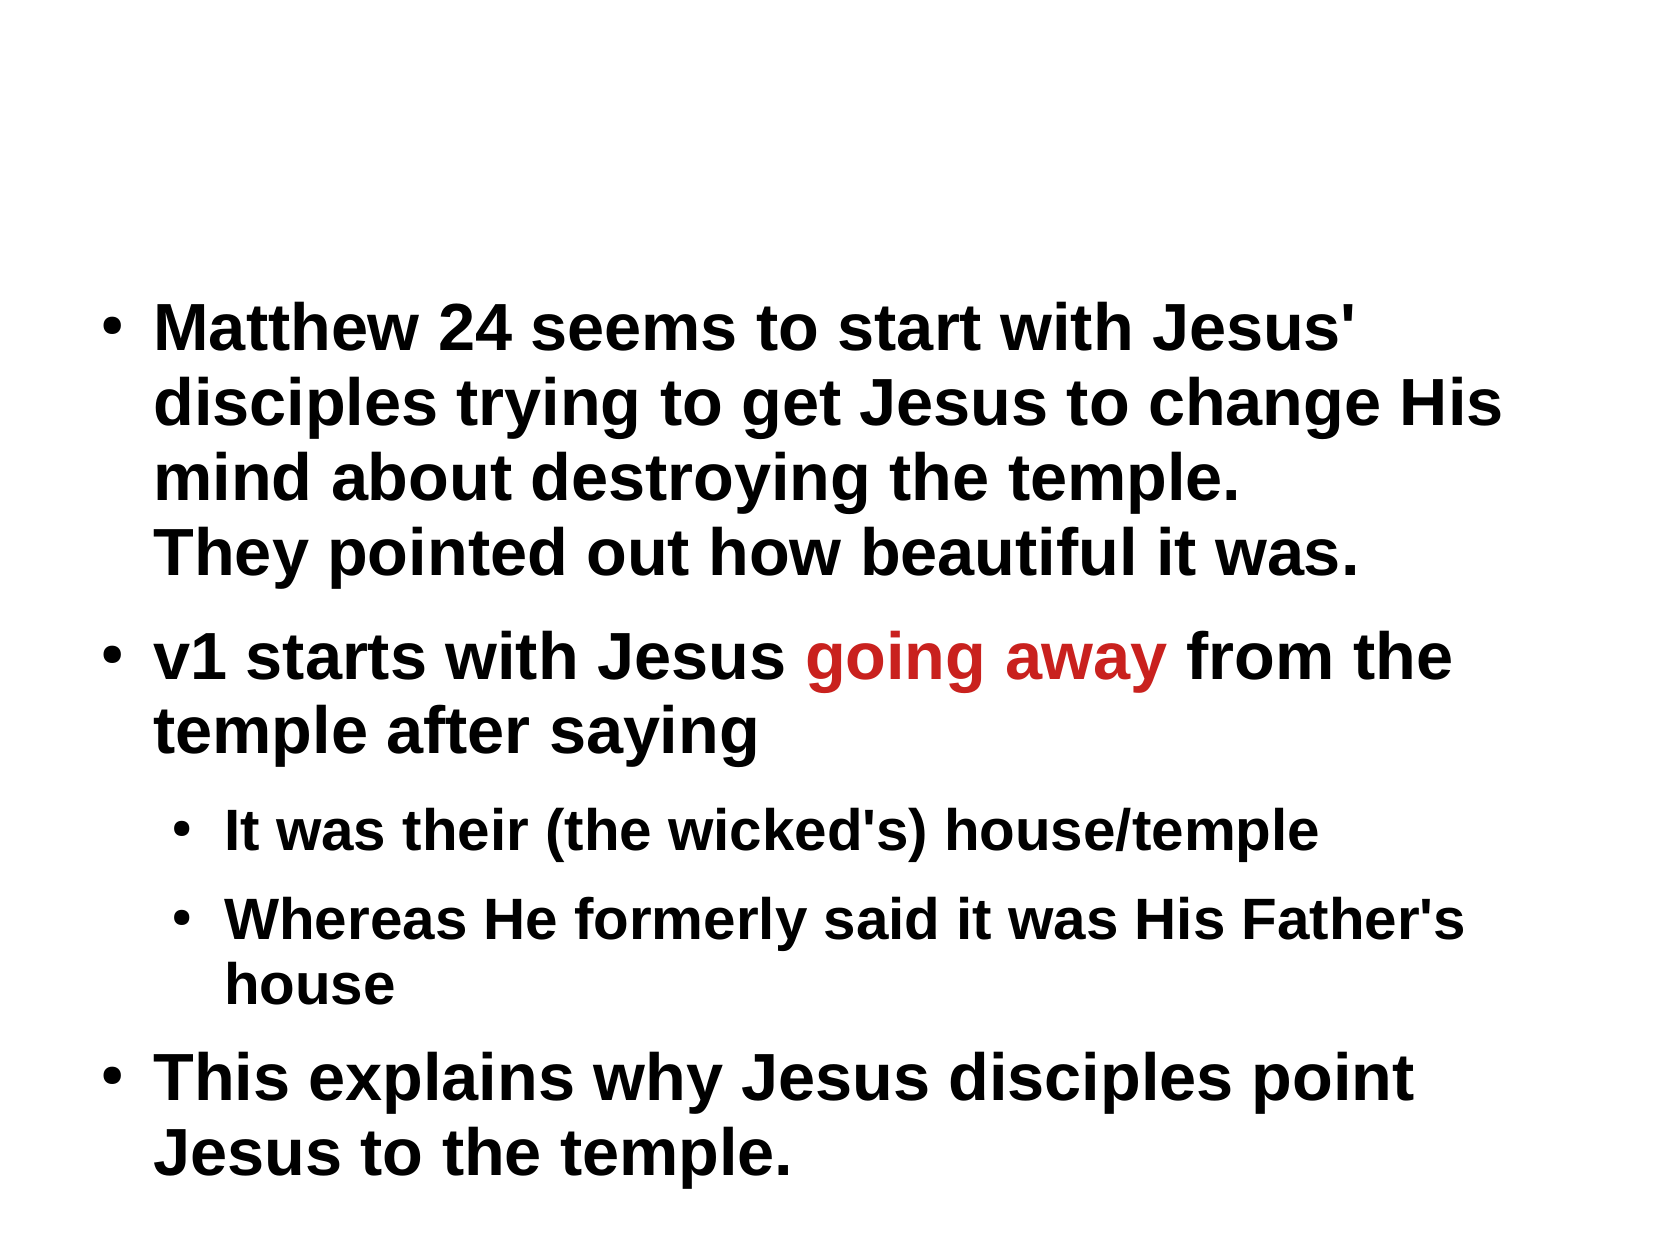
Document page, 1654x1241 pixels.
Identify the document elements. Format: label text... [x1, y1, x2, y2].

list Matthew 24 seems to start with Jesus' disciples trying to get Jesus to change His mind about destroying the temple. They pointed out how beautiful it was. v1 starts with Jesus going away from the temple after saying It was their (the wicked's) house/temple Whereas He formerly said it was His Father's house This explains why Jesus disciples point Jesus to the temple. [82, 290, 1571, 1190]
